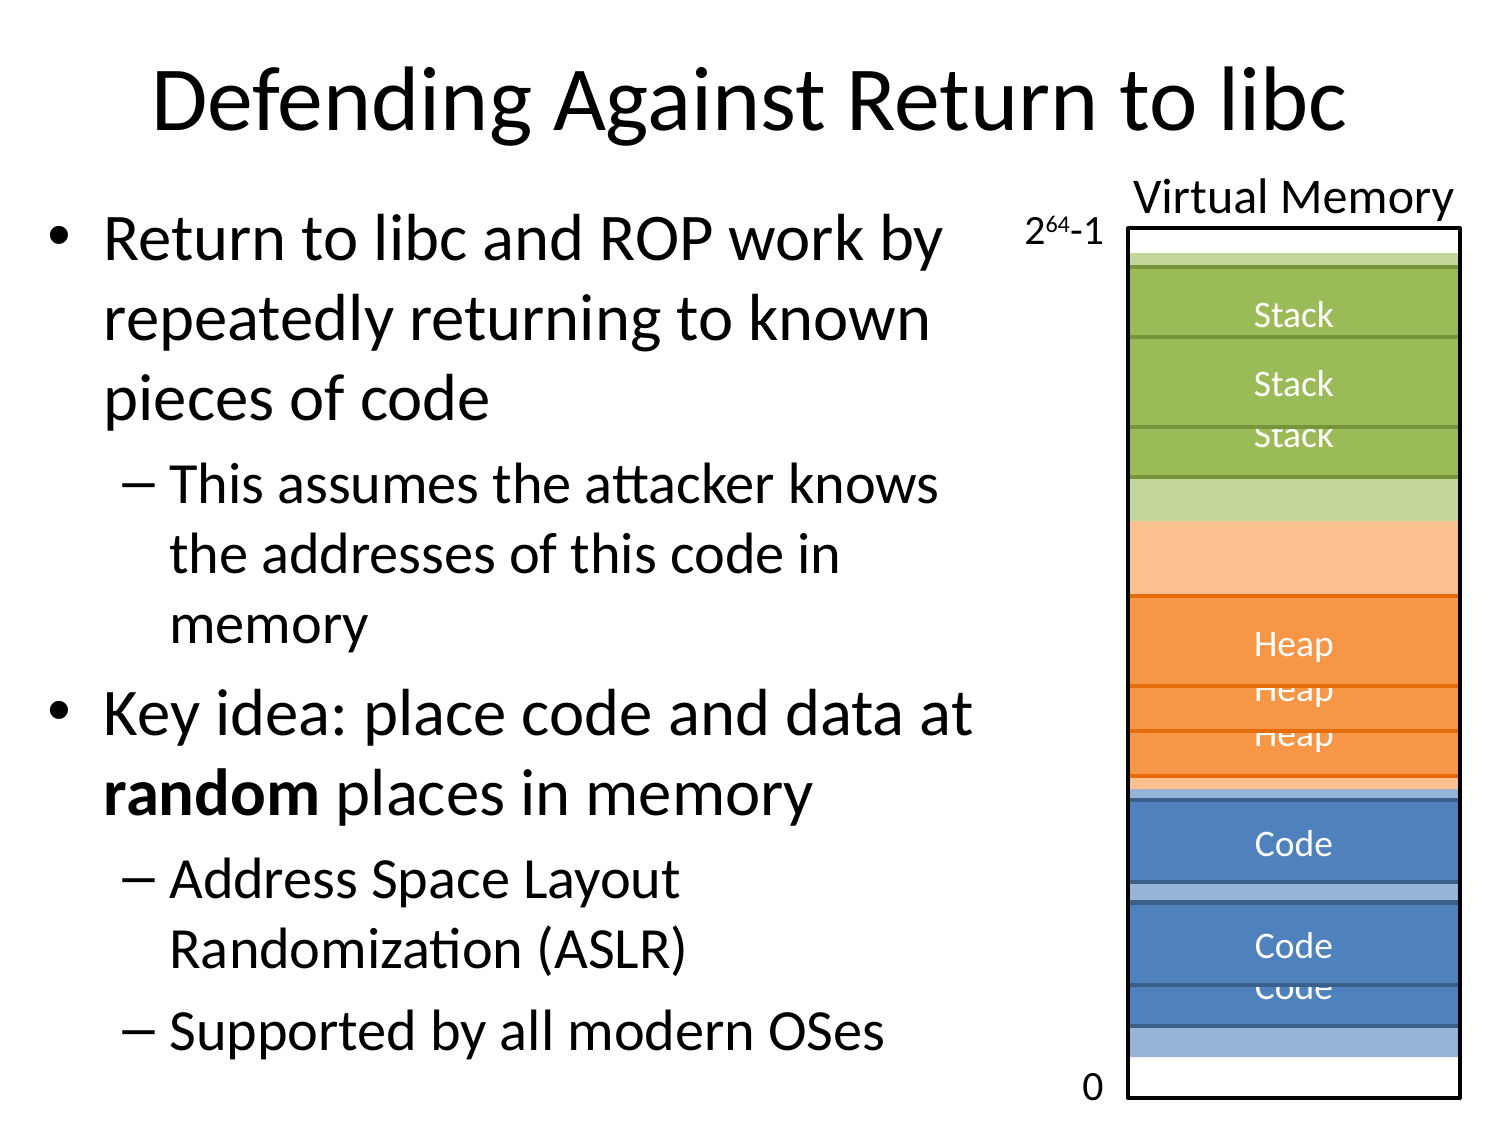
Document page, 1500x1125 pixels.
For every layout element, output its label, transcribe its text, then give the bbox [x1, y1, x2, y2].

text_box Heap [1130, 732, 1458, 777]
title Defending Against Return to libc [75, 0, 1425, 188]
text_box Code Region [1130, 1027, 1458, 1058]
text_box 264-1 [1009, 195, 1120, 261]
text_box Stack [1130, 427, 1458, 478]
text_box Stack Region [1130, 478, 1458, 522]
text_box Stack [1130, 336, 1458, 427]
text_box Code [1130, 799, 1458, 883]
text_box Heap [1130, 687, 1458, 732]
text_box Code Region [1130, 790, 1458, 799]
text_box Code [1130, 902, 1458, 985]
text_box Heap [1130, 596, 1458, 687]
text_box Code [1299, 985, 1308, 997]
text_box Virtual Memory [1118, 156, 1470, 231]
text_box Heap [1320, 732, 1329, 744]
text_box Code [1130, 985, 1458, 1027]
text_box Code Region [1130, 883, 1458, 902]
text_box Stack Region [1130, 253, 1458, 266]
text_box Heap [1320, 687, 1329, 699]
text_box Heap Region [1130, 522, 1458, 596]
list Return to libc and ROP work by repeatedly returning to known pieces of code This assumes the attacker knows the addresses of this code in memory Key idea: place code and data at random places in memory Address Space Layout Randomization (ASLR) Supported by all modern OSes [32, 186, 1000, 1085]
text_box Stack [1130, 266, 1458, 336]
text_box 0 [1067, 1051, 1119, 1117]
text_box Code [1279, 985, 1289, 997]
text_box Heap Region [1130, 777, 1458, 790]
